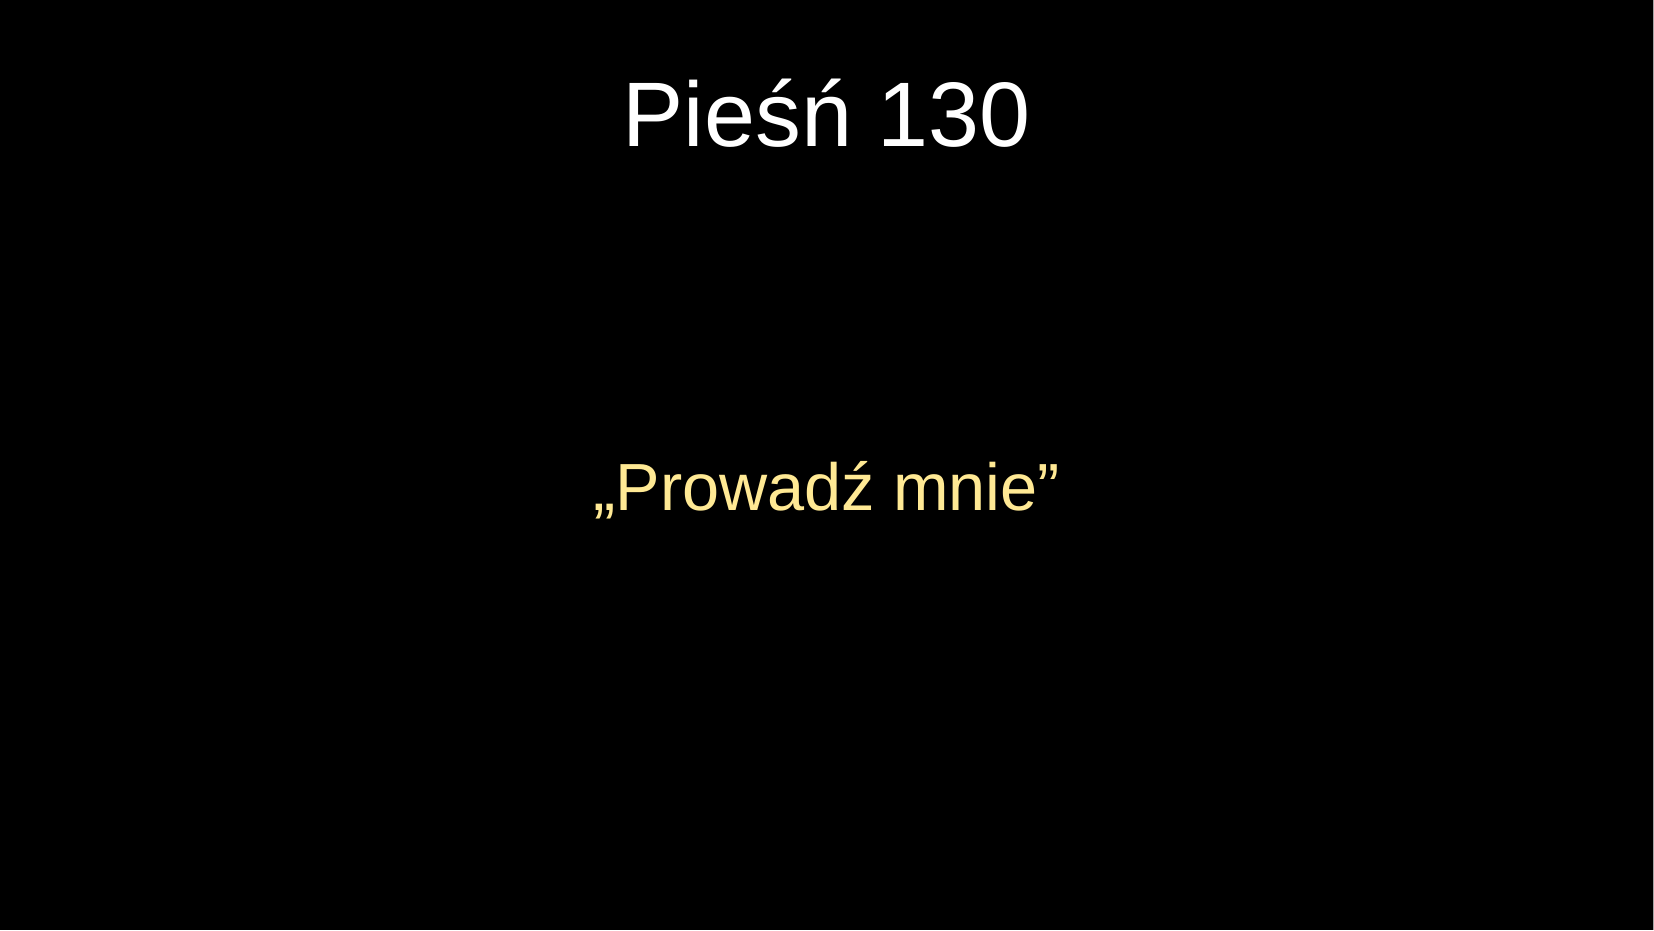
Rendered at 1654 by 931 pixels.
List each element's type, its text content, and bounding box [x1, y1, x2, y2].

subtitle „Prowadź mnie” [82, 217, 1571, 757]
title Pieśń 130 [82, 37, 1571, 193]
